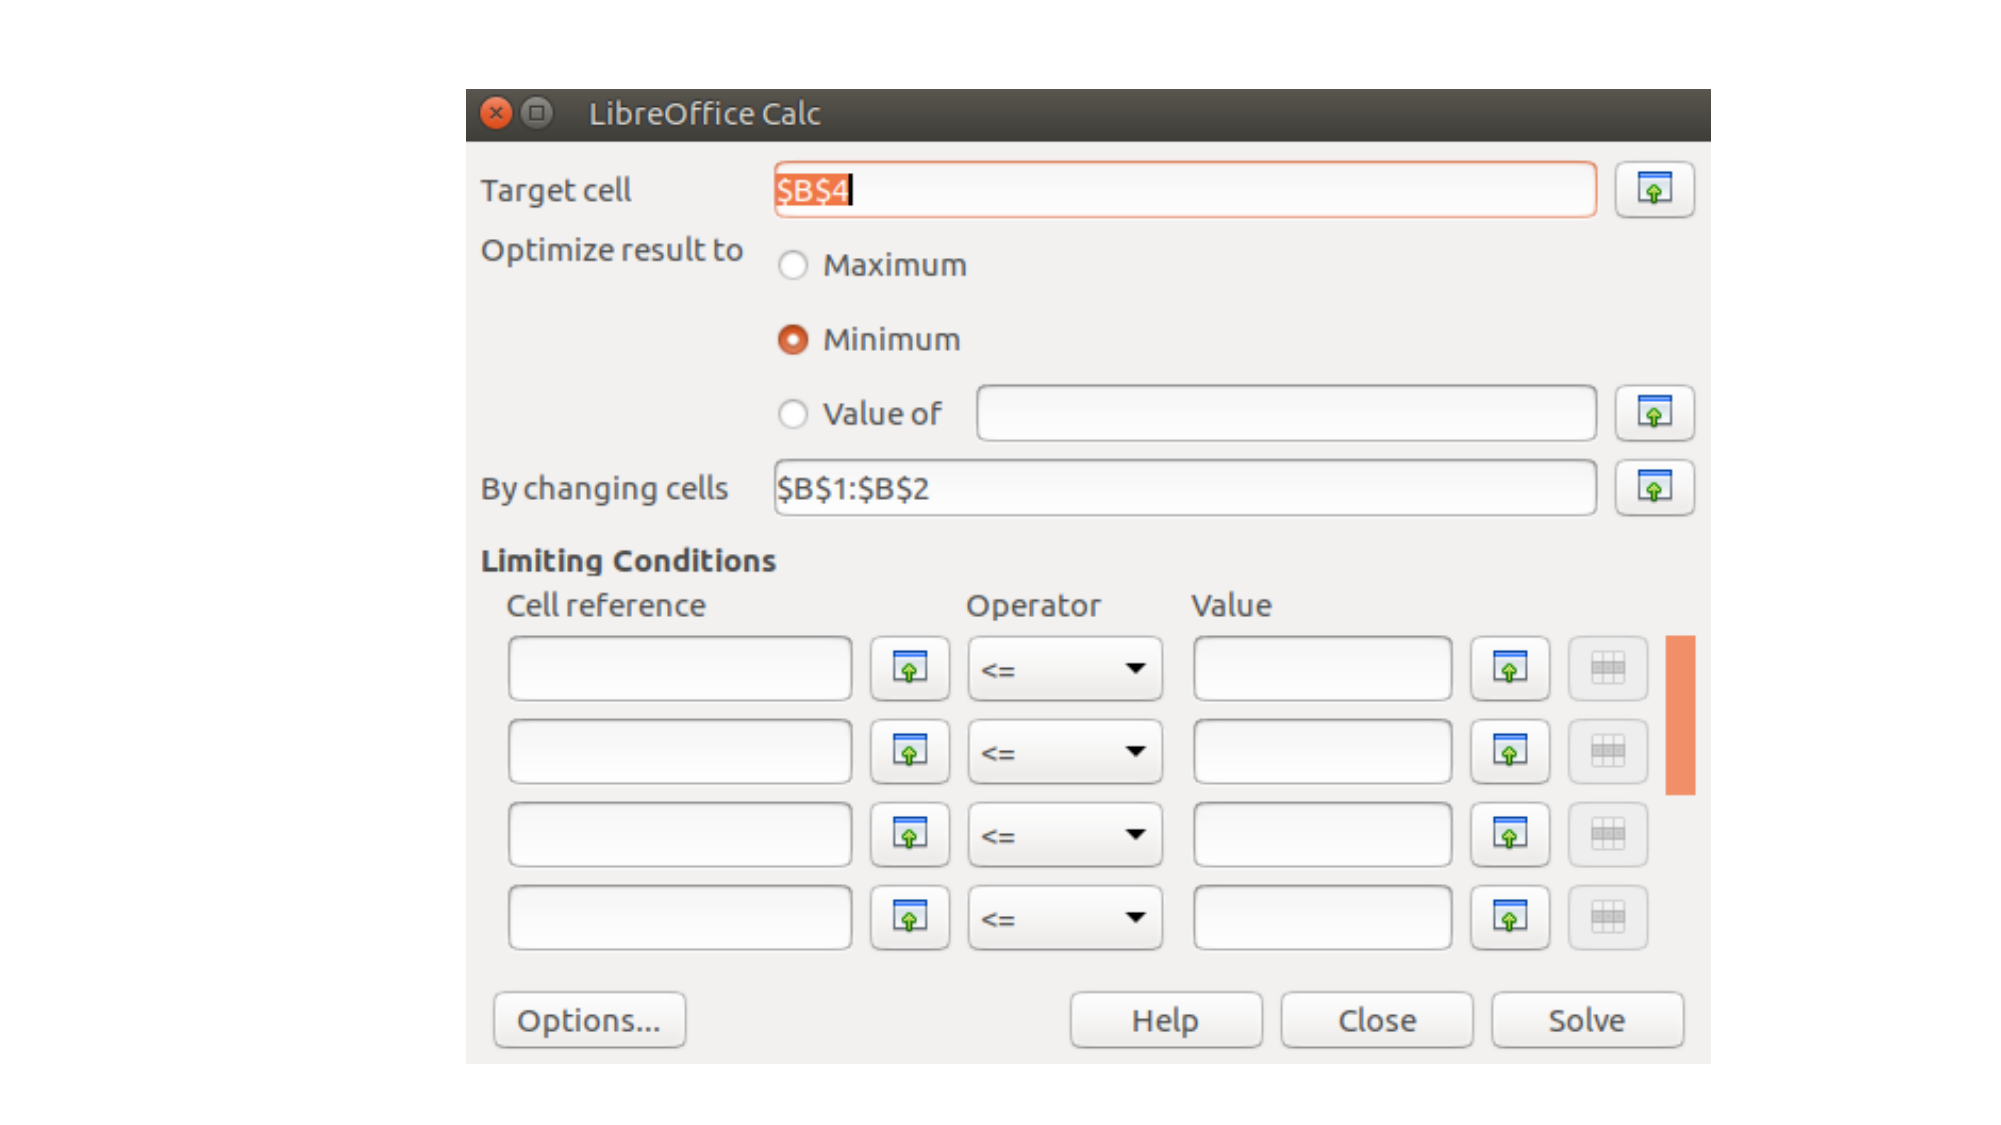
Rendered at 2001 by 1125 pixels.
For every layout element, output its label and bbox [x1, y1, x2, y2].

picture [466, 89, 1711, 1064]
